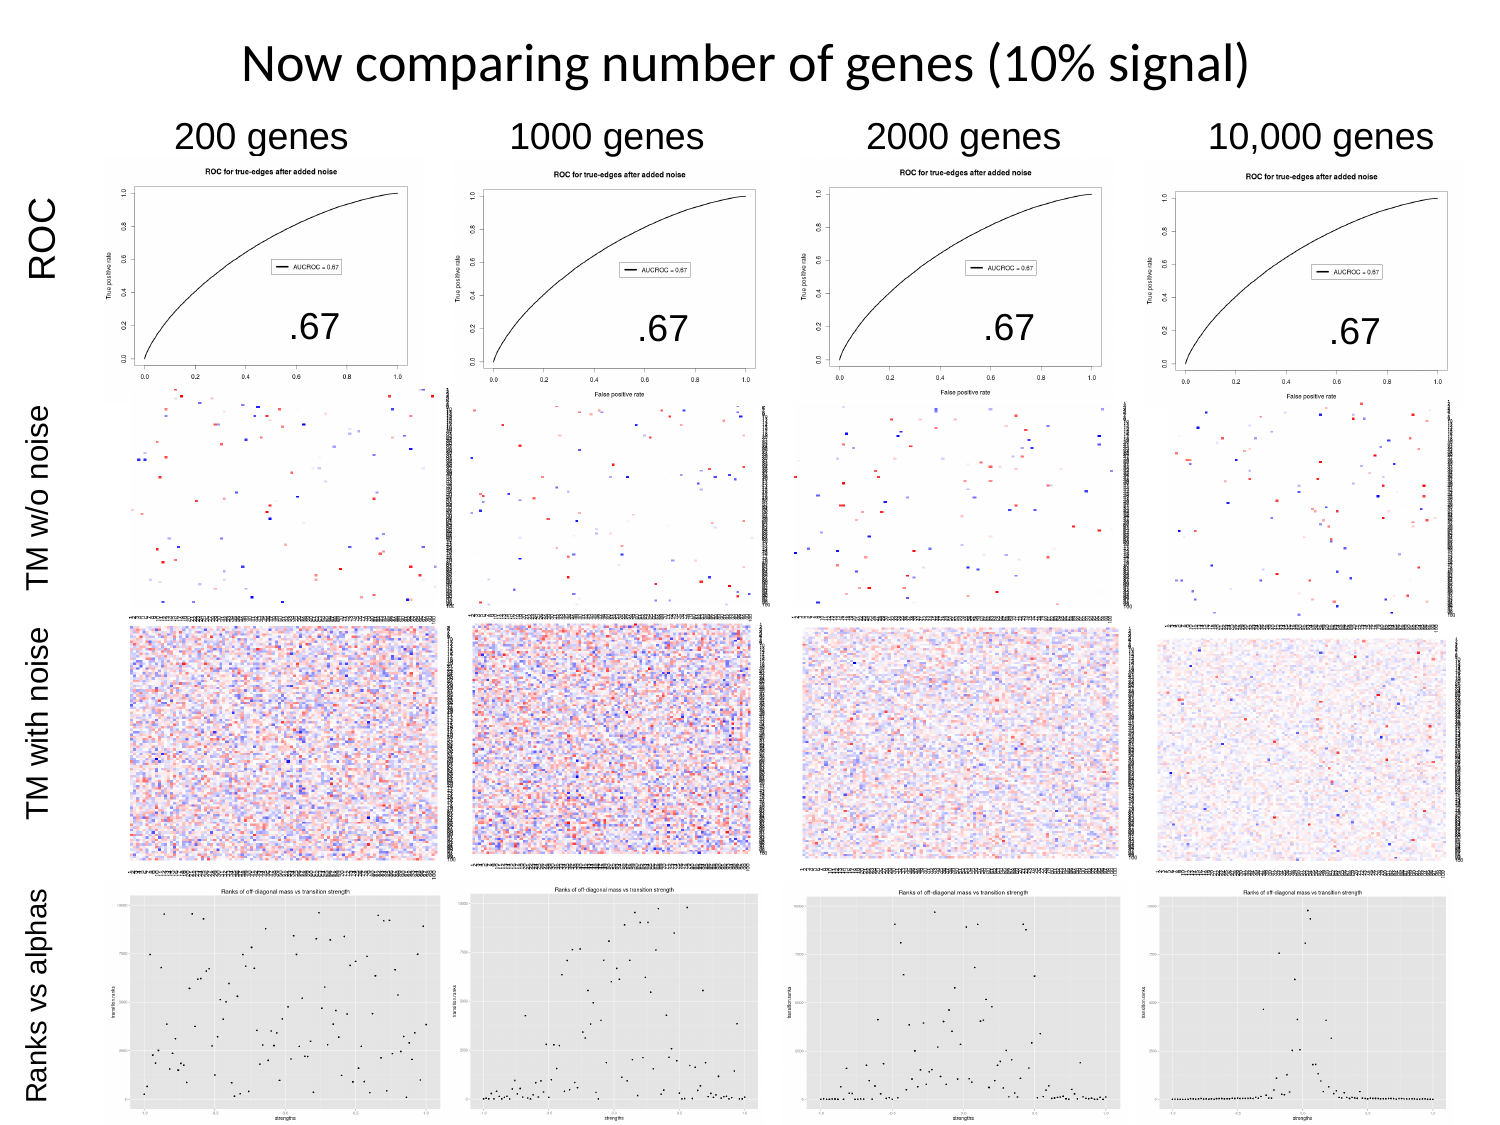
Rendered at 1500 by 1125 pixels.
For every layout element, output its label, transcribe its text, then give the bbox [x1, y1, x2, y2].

text_box .67 [622, 300, 704, 358]
picture [799, 625, 1137, 876]
picture [790, 157, 1132, 624]
text_box ROC [13, 182, 71, 296]
picture [1136, 161, 1465, 1125]
title Now comparing number of genes (10% signal) [109, 20, 1385, 115]
text_box .67 [1314, 303, 1396, 361]
text_box 200 genes [159, 108, 364, 156]
picture [104, 156, 771, 1125]
text_box Ranks vs alphas [12, 873, 61, 1119]
text_box 1000 genes [494, 108, 720, 165]
picture [781, 881, 1128, 1125]
text_box 10,000 genes [1193, 108, 1450, 161]
text_box .67 [968, 299, 1050, 357]
text_box TM with noise [12, 563, 63, 836]
text_box TM w/o noise [12, 351, 63, 563]
text_box .67 [273, 297, 356, 355]
text_box 2000 genes [851, 108, 1094, 157]
